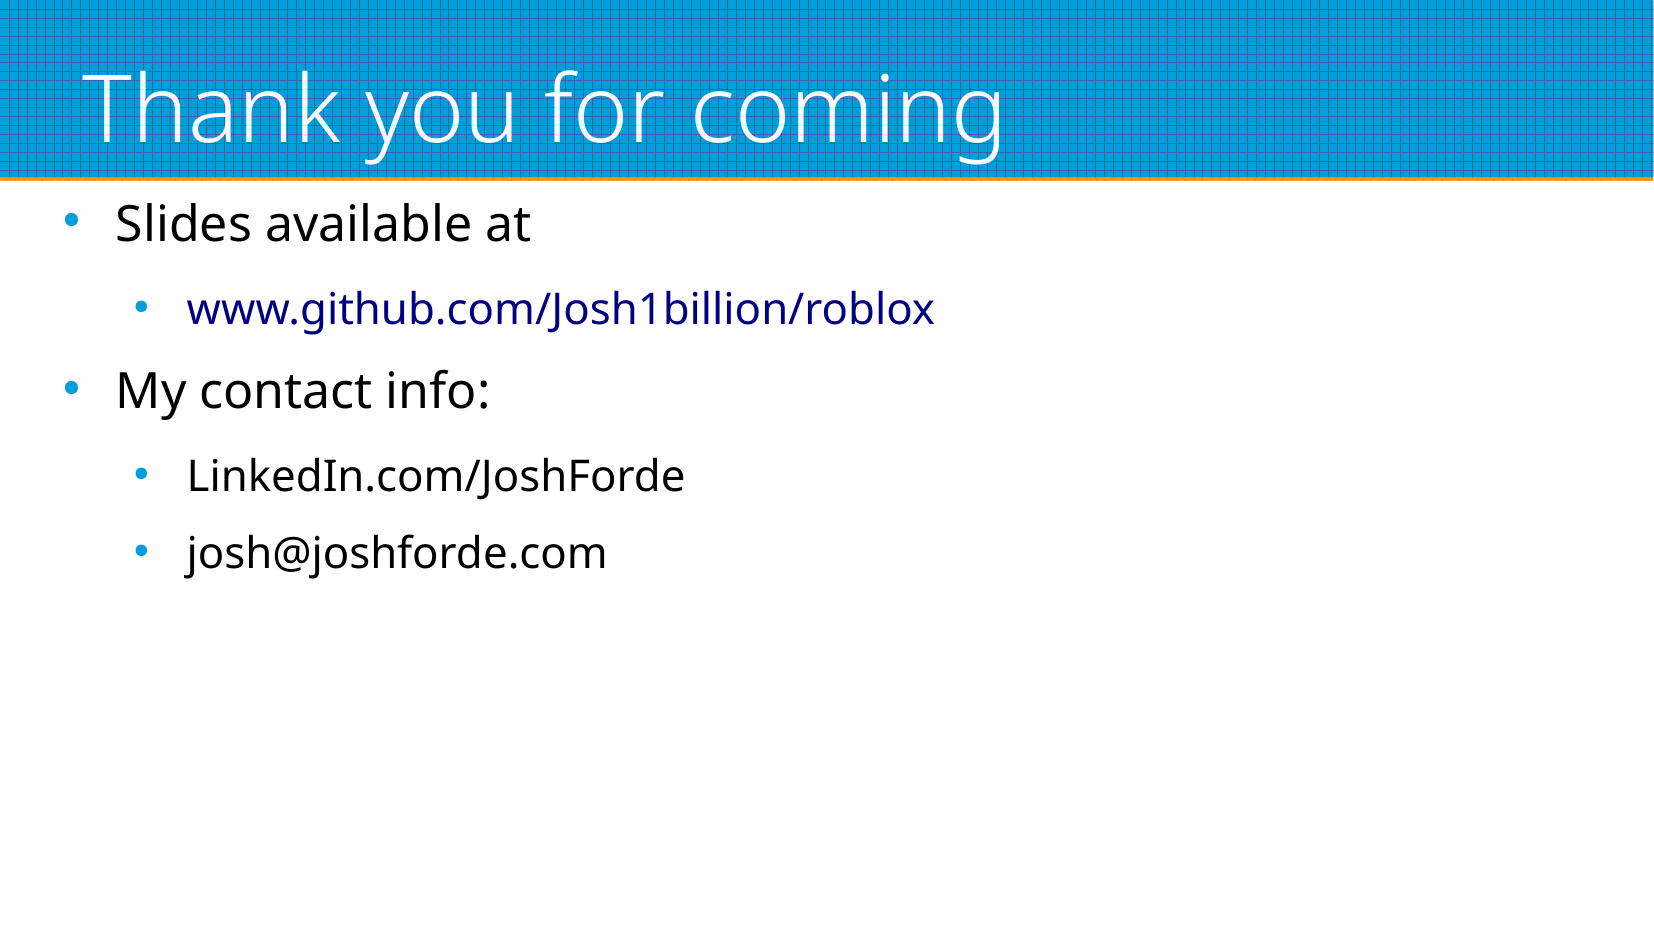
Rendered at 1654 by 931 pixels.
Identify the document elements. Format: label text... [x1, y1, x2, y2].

title Thank you for coming [82, 14, 1571, 171]
list Slides available at www.github.com/Josh1billion/roblox My contact info: LinkedIn.com/JoshForde josh@joshforde.com [45, 187, 1501, 762]
